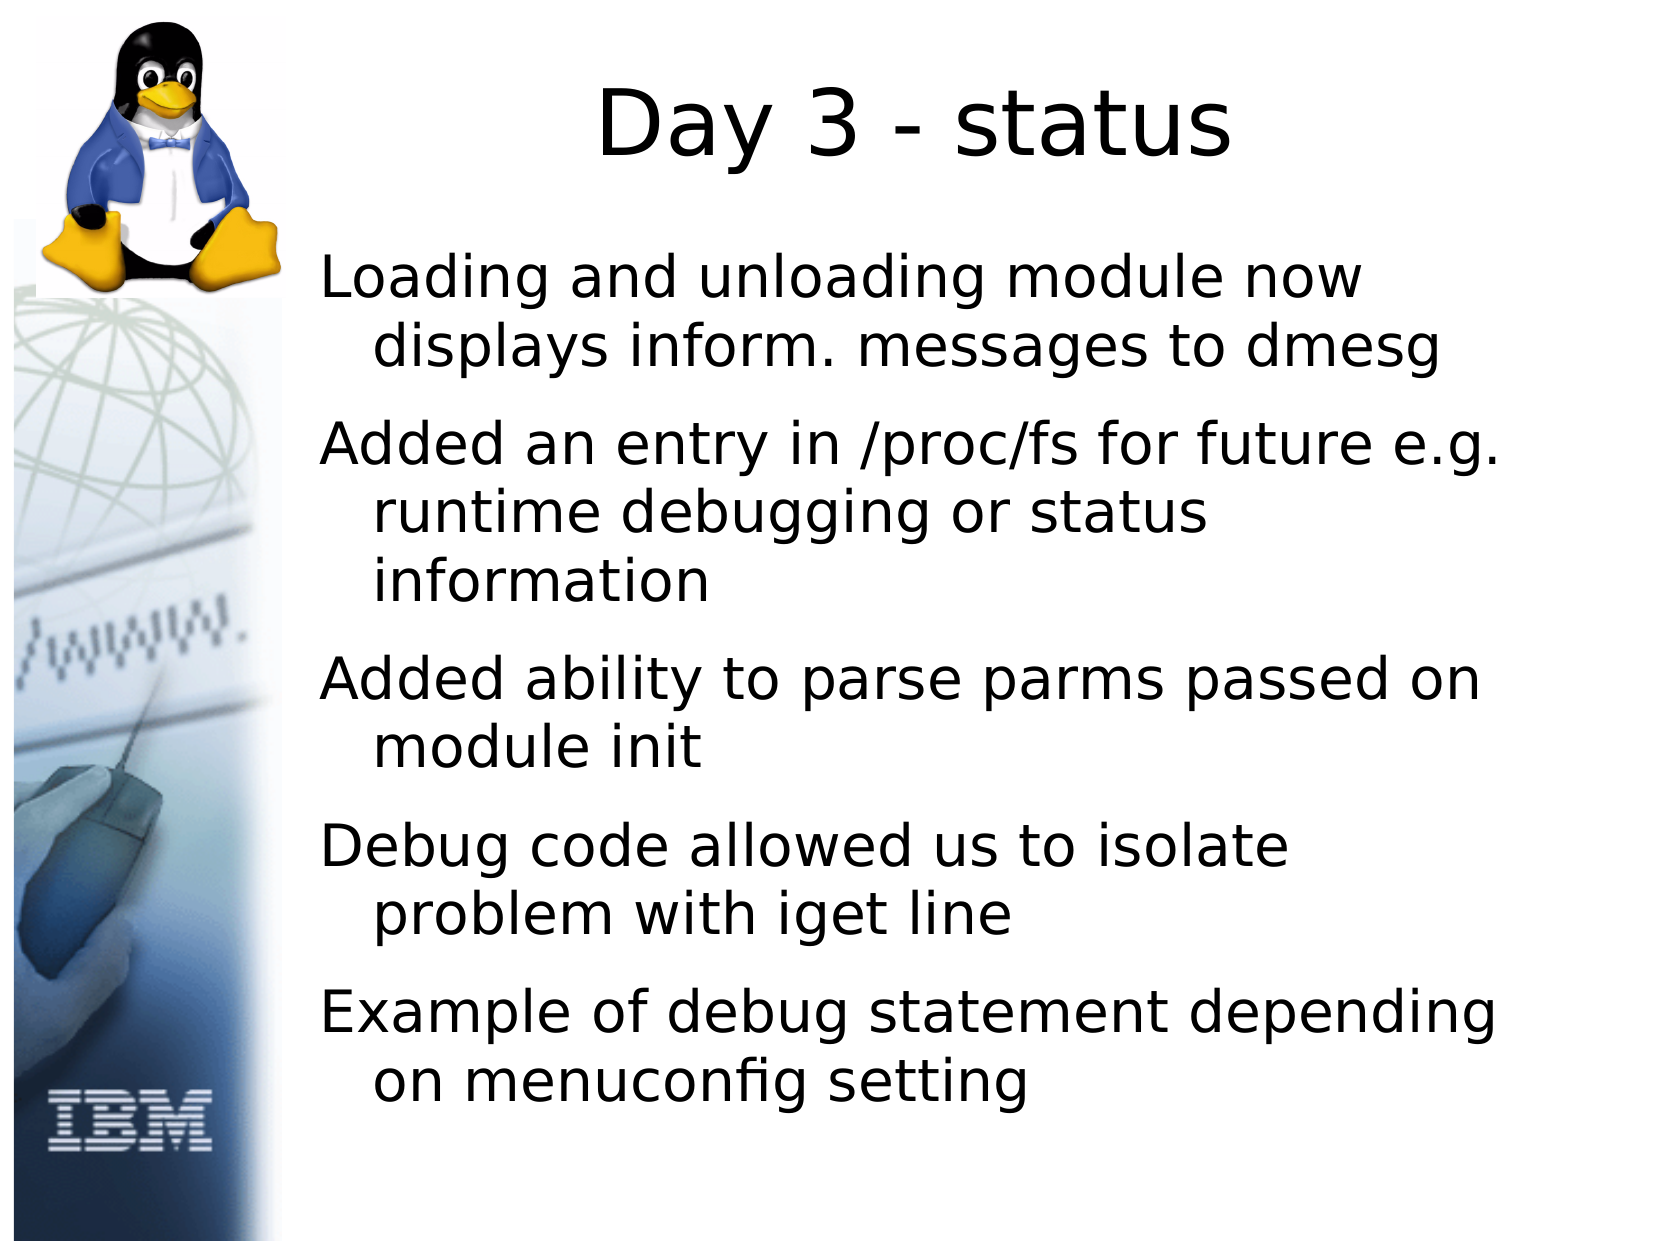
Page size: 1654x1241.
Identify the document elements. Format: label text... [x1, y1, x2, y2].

list Loading and unloading module now displays inform. messages to dmesg Added an entry in /proc/fs for future e.g. runtime debugging or status information Added ability to parse parms passed on module init Debug code allowed us to isolate problem with iget line Example of debug statement depending on menuconfig setting [301, 243, 1520, 1182]
title Day 3 - status [301, 39, 1528, 209]
